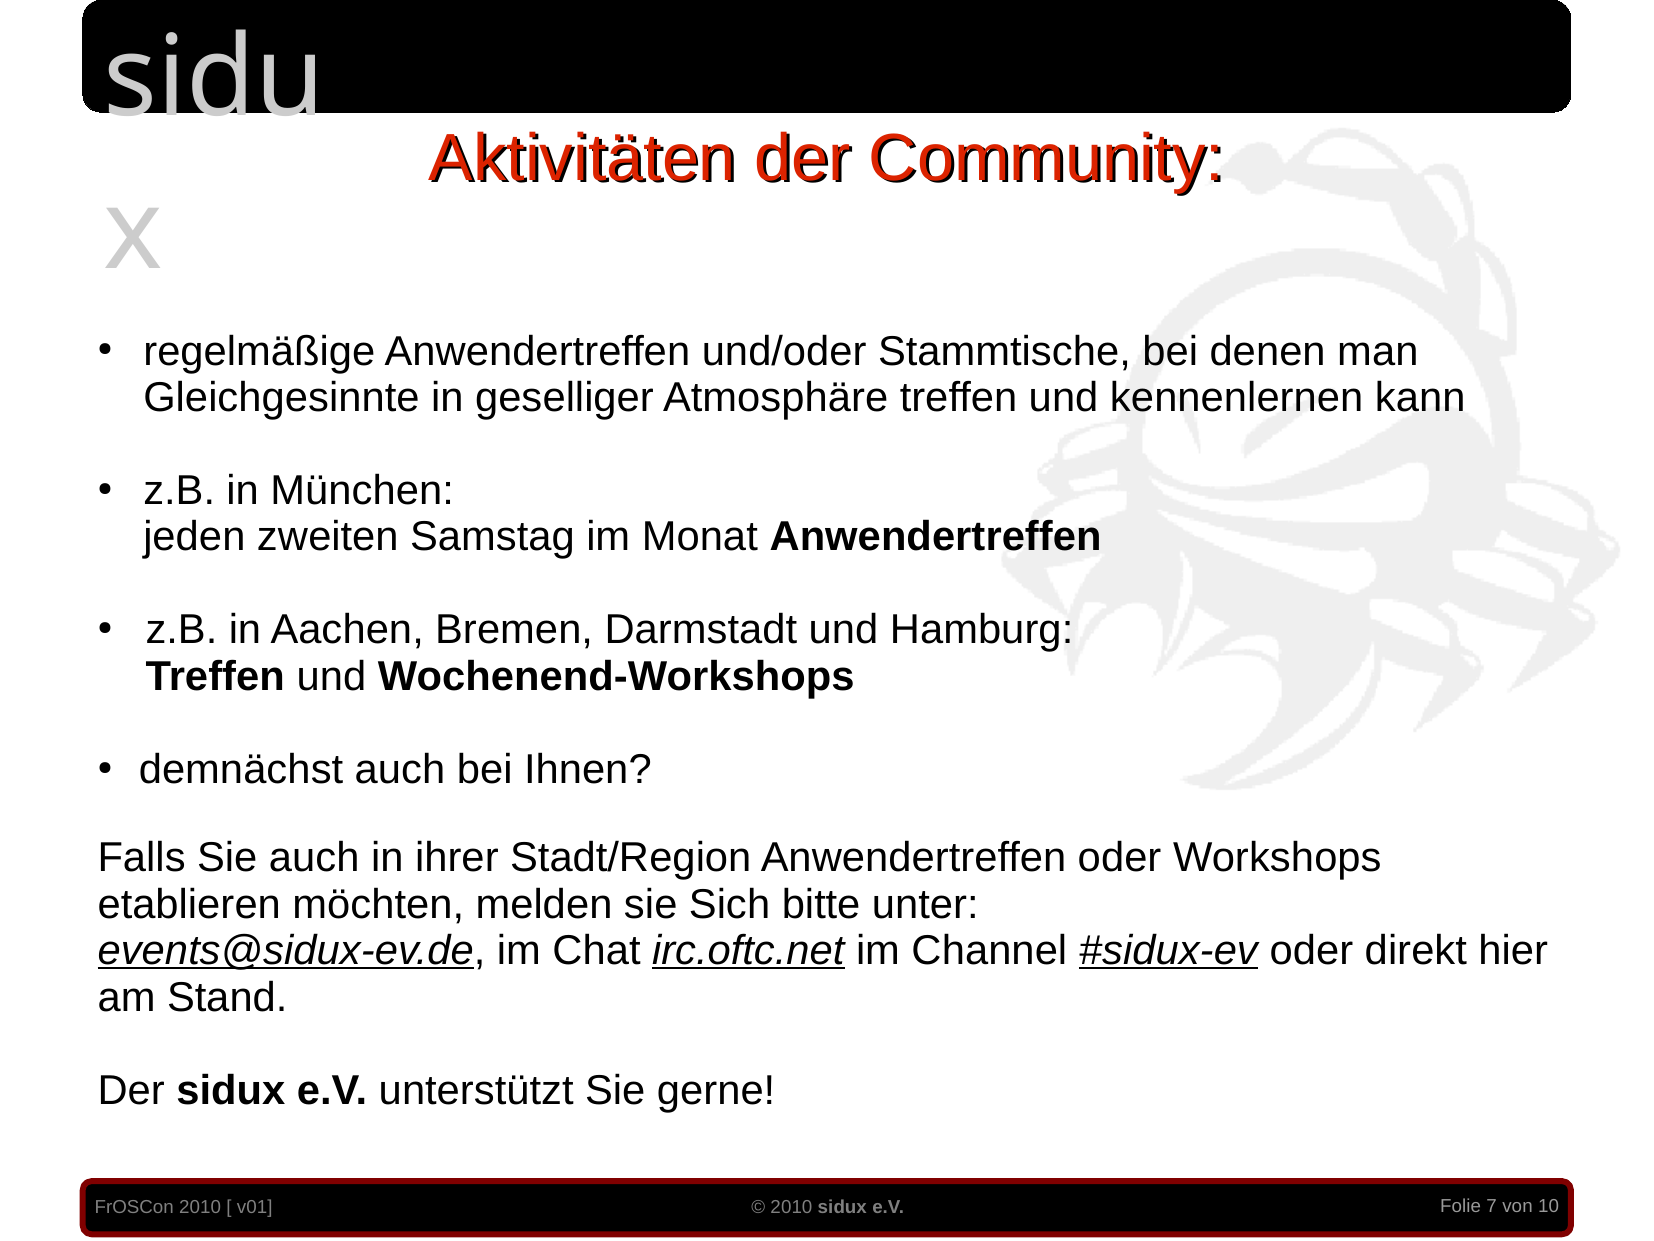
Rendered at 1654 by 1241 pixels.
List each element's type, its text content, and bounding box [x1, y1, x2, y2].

picture [997, 122, 1625, 798]
text_box regelmäßige Anwendertreffen und/oder Stammtische, bei denen man Gleichgesinnte in geselliger Atmosphäre treffen und kennenlernen kann z.B. in München: jeden zweiten Samstag im Monat Anwendertreffen z.B. in Aachen, Bremen, Darmstadt und Hamburg: Treffen und Wochenend-Workshops demnächst auch bei Ihnen? Falls Sie auch in ihrer Stadt/Region Anwendertreffen oder Workshops etablieren möchten, melden sie Sich bitte unter: events@sidux-ev.de, im Chat irc.oftc.net im Channel #sidux-ev oder direkt hier am Stand. Der sidux e.V. unterstützt Sie gerne! [82, 224, 1571, 1170]
text_box Aktivitäten der Community: [82, 112, 1571, 213]
